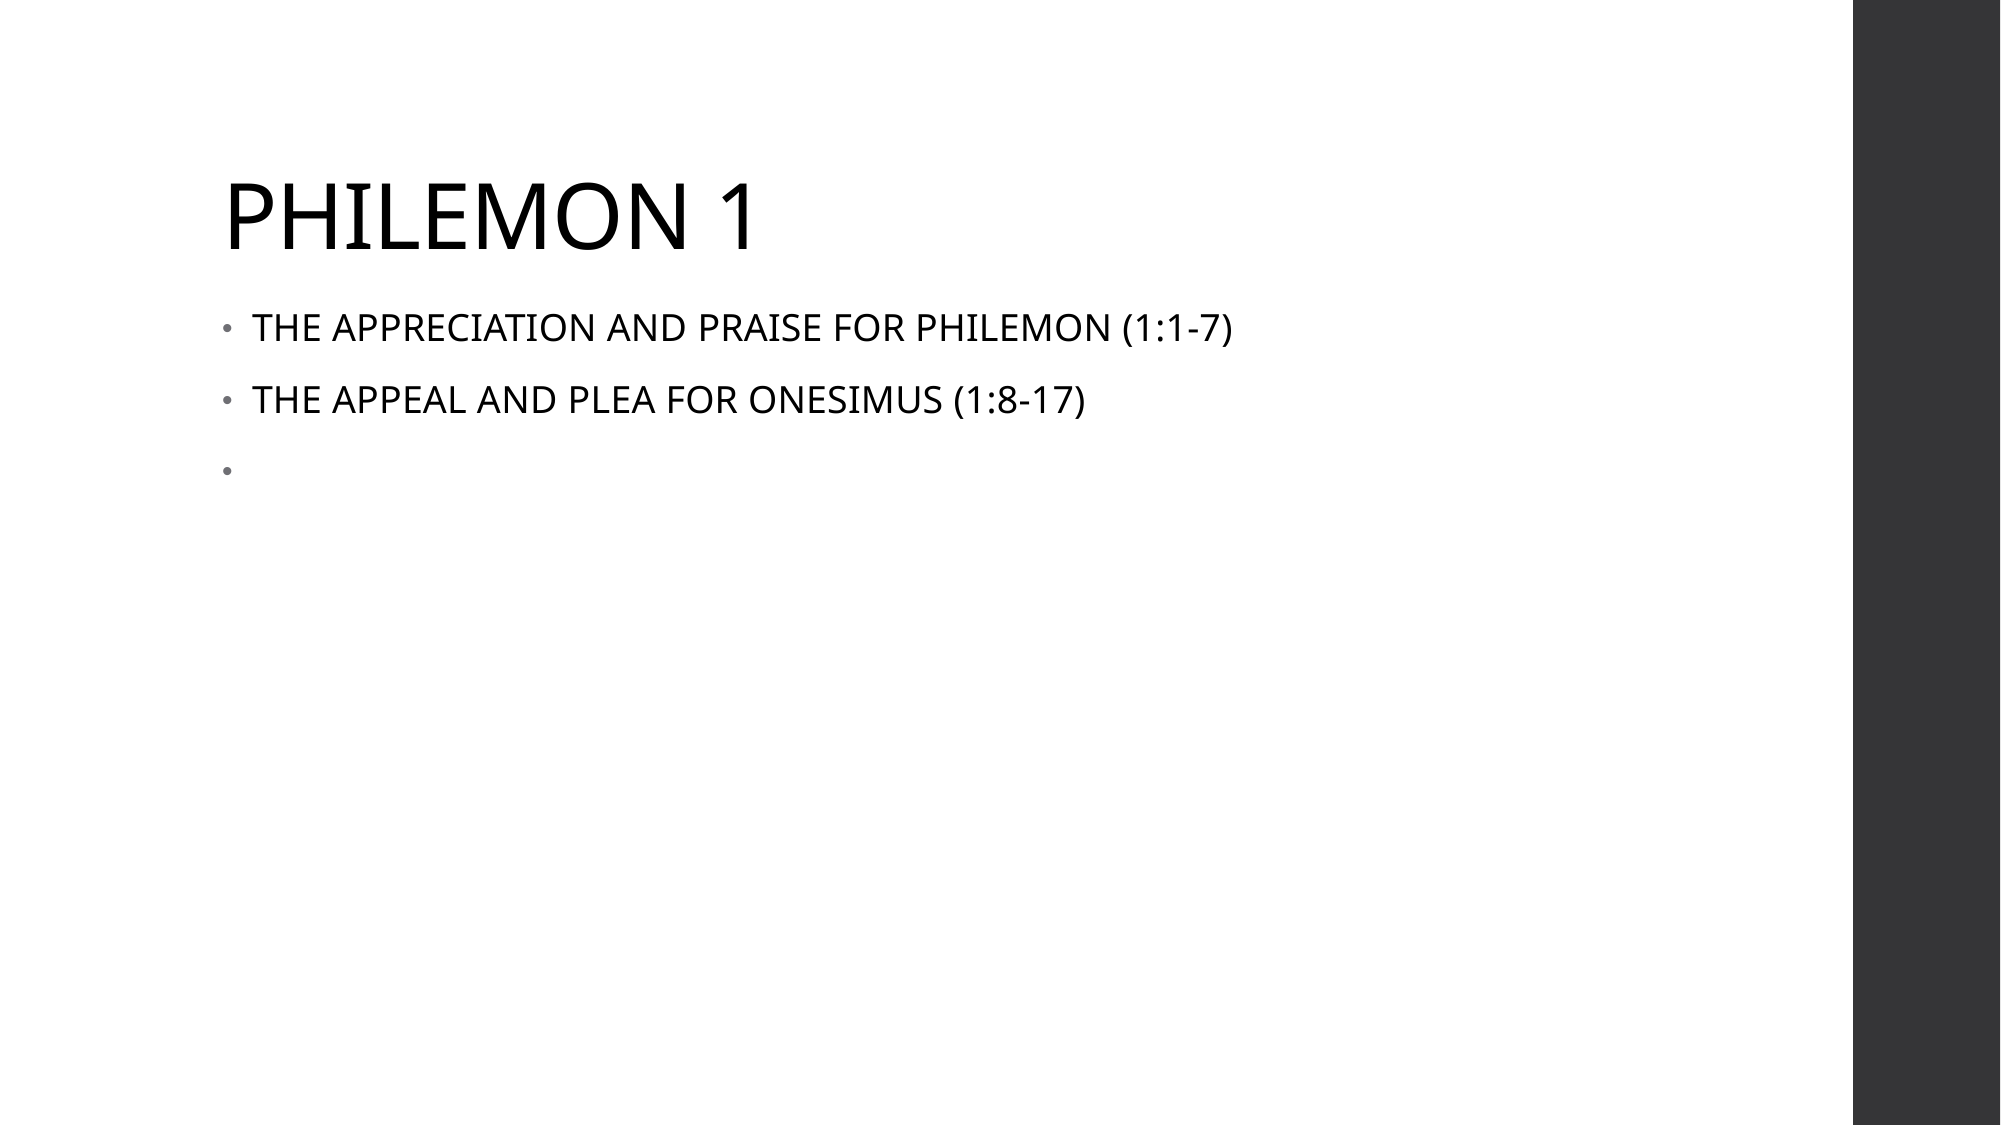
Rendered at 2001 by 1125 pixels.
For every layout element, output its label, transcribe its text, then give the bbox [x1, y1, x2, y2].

title PHILEMON 1 [206, 60, 1797, 278]
list THE APPRECIATION AND PRAISE FOR PHILEMON (1:1-7) THE APPEAL AND PLEA FOR ONESIMUS (1:8-17) [206, 299, 1617, 1014]
